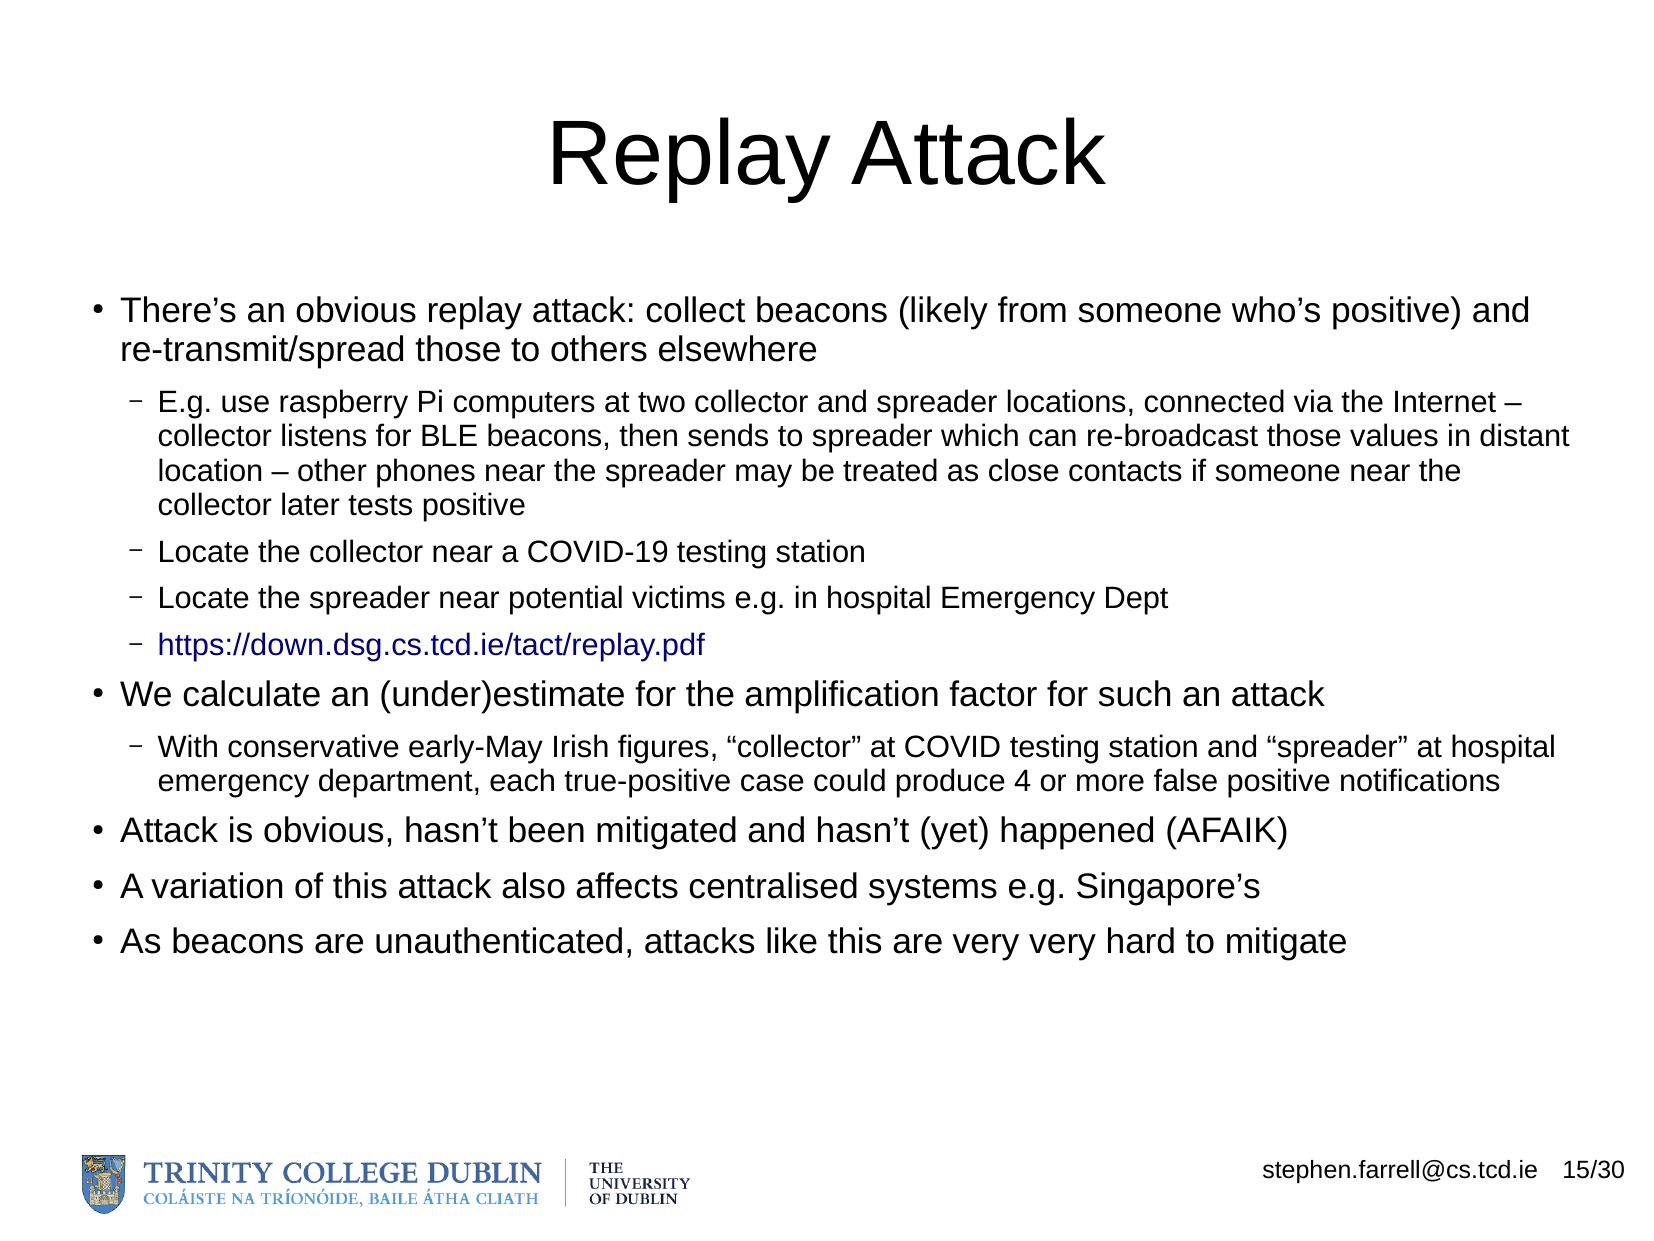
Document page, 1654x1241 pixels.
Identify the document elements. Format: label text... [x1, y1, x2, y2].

title Replay Attack [82, 49, 1571, 257]
picture [82, 1155, 694, 1214]
list There’s an obvious replay attack: collect beacons (likely from someone who’s positive) and re-transmit/spread those to others elsewhere E.g. use raspberry Pi computers at two collector and spreader locations, connected via the Internet – collector listens for BLE beacons, then sends to spreader which can re-broadcast those values in distant location – other phones near the spreader may be treated as close contacts if someone near the collector later tests positive Locate the collector near a COVID-19 testing station Locate the spreader near potential victims e.g. in hospital Emergency Dept https://down.dsg.cs.tcd.ie/tact/replay.pdf We calculate an (under)estimate for the amplification factor for such an attack With conservative early-May Irish figures, “collector” at COVID testing station and “spreader” at hospital emergency department, each true-positive case could produce 4 or more false positive notifications Attack is obvious, hasn’t been mitigated and hasn’t (yet) happened (AFAIK) A variation of this attack also affects centralised systems e.g. Singapore’s As beacons are unauthenticated, attacks like this are very very hard to mitigate [82, 290, 1571, 1010]
